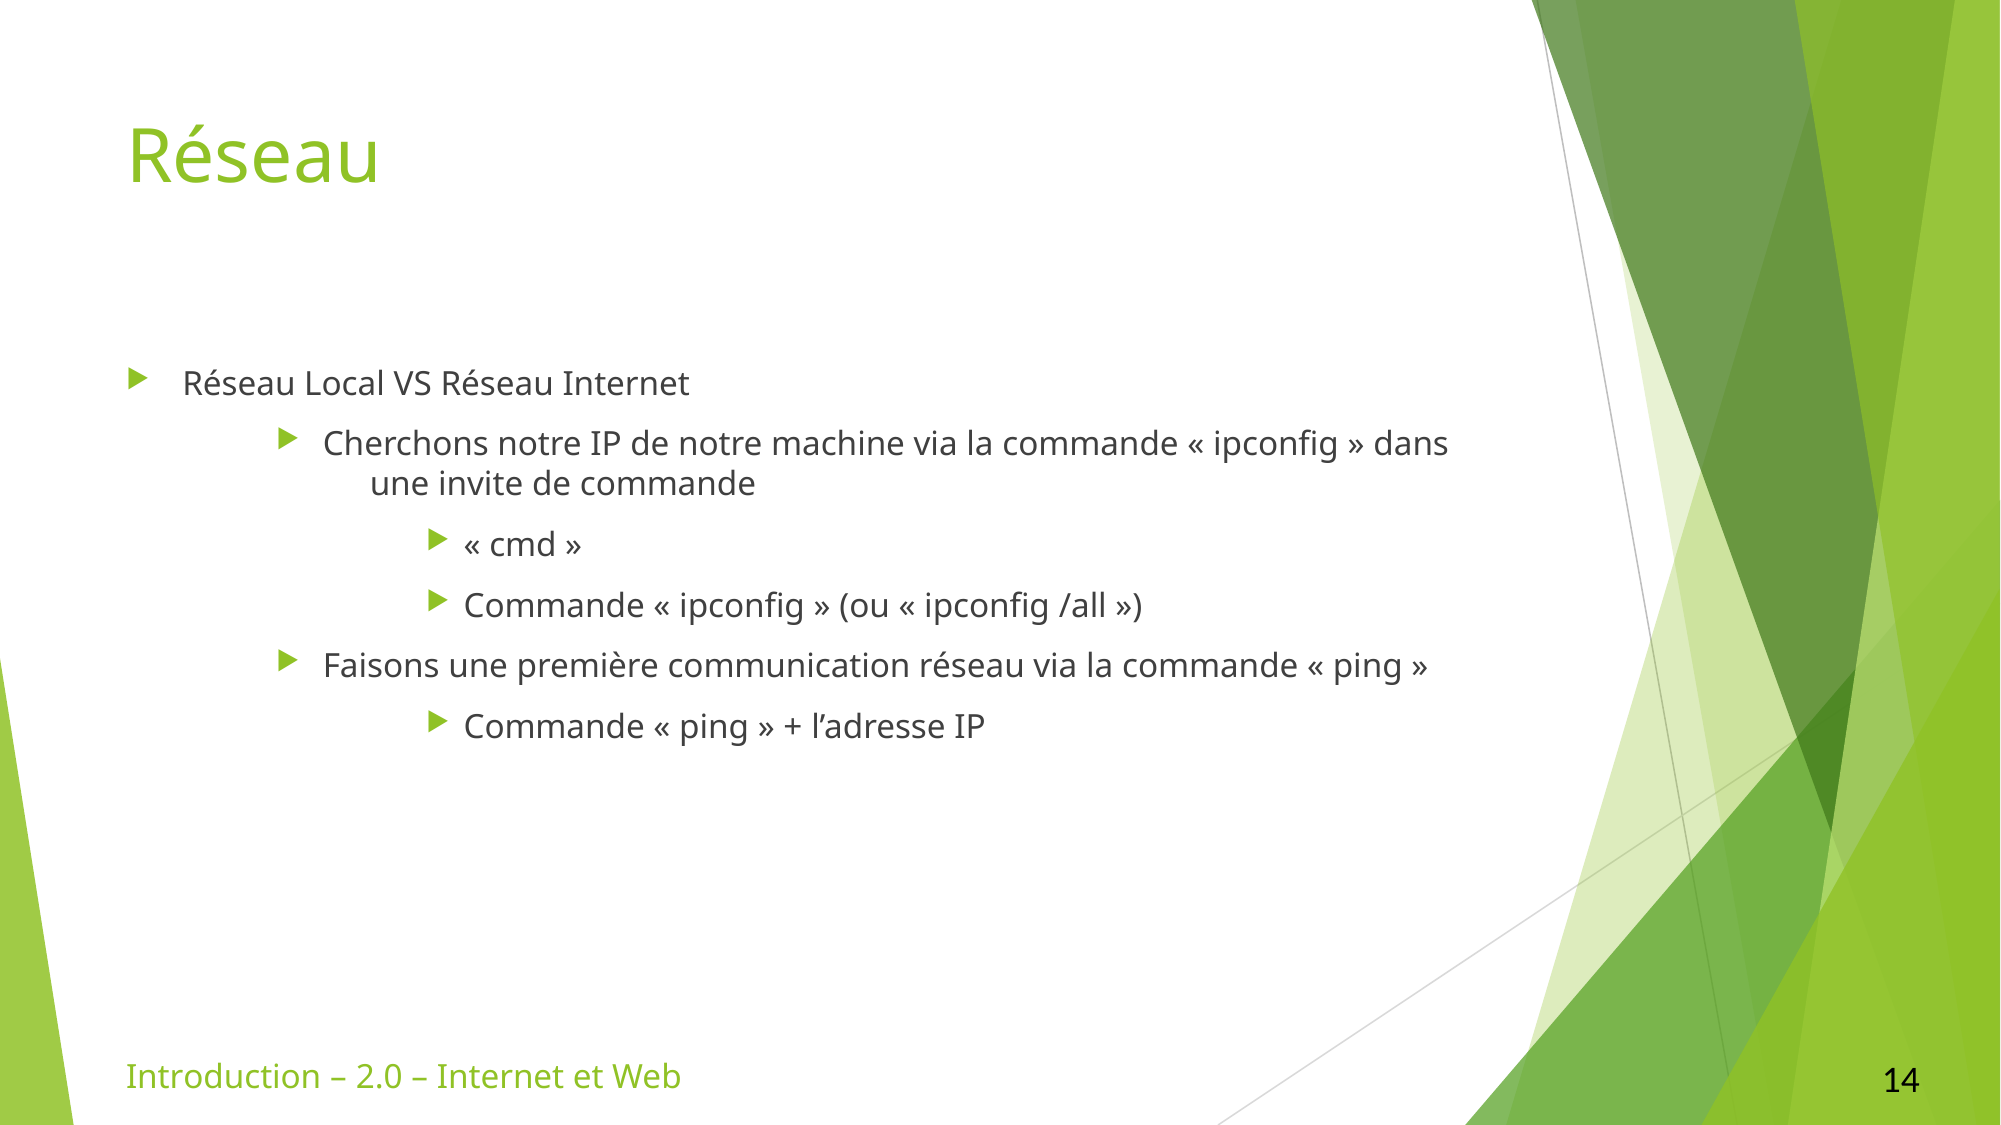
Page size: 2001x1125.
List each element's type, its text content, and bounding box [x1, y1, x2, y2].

text_box [1866, 1047, 1979, 1108]
text_box Introduction – 2.0 – Internet et Web [111, 1047, 1094, 1109]
title Réseau [111, 99, 1522, 317]
list Réseau Local VS Réseau Internet Cherchons notre IP de notre machine via la commande « ipconfig » dans une invite de commande « cmd » Commande « ipconfig » (ou « ipconfig /all ») Faisons une première communication réseau via la commande « ping » Commande « ping » + l’adresse IP [111, 354, 1522, 992]
